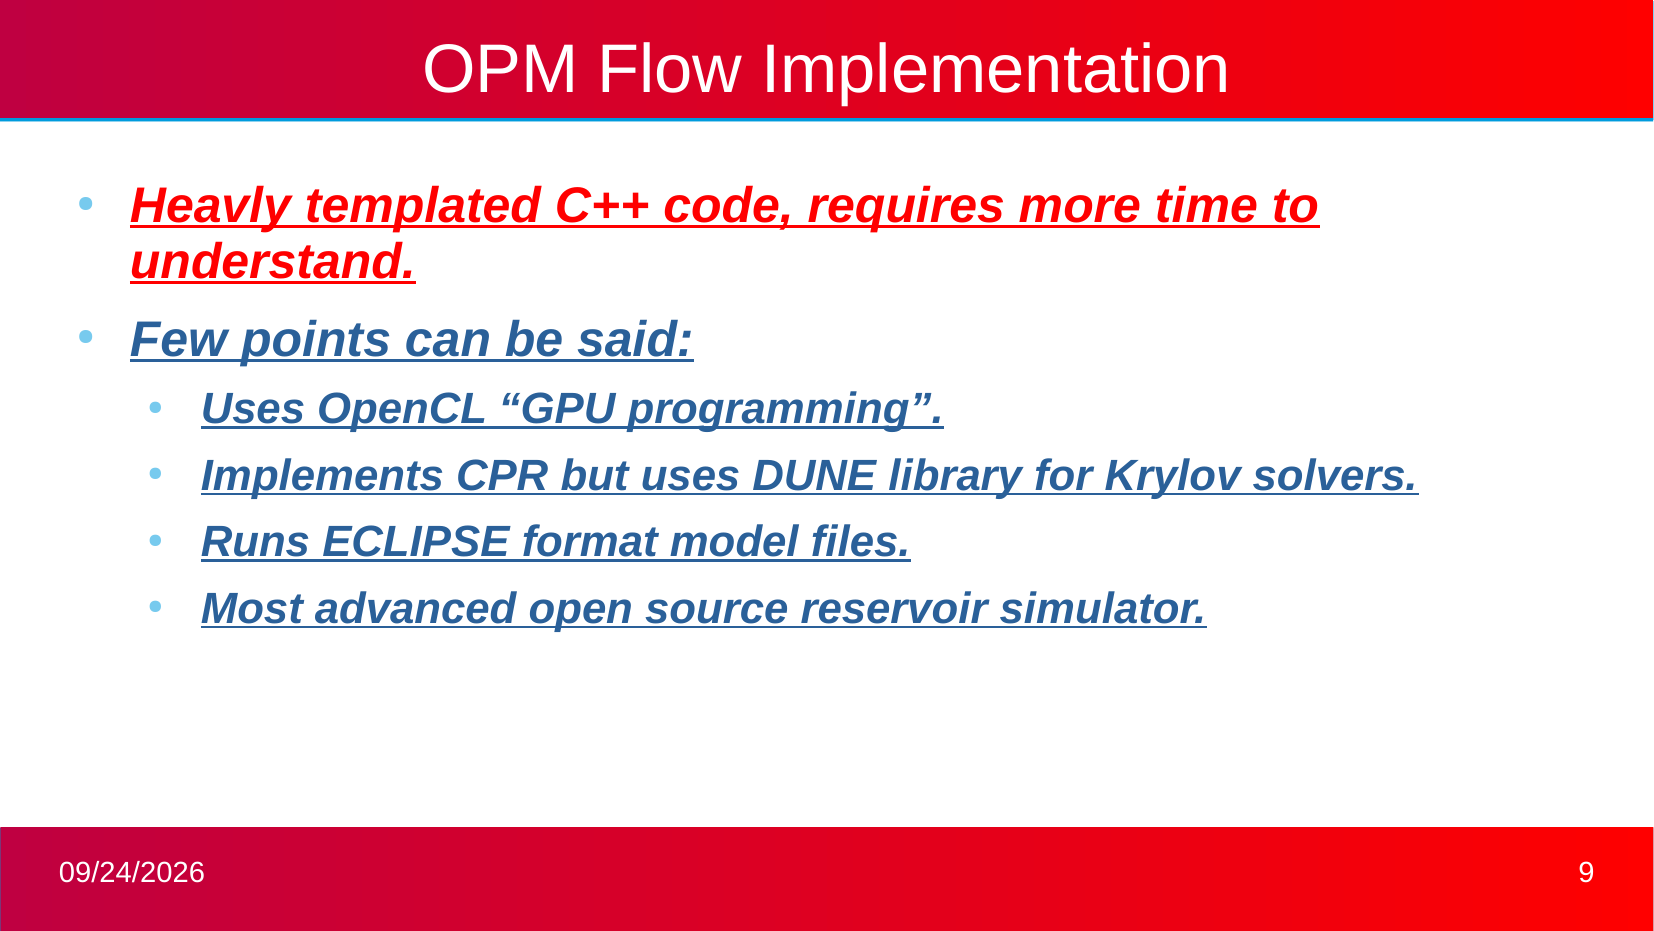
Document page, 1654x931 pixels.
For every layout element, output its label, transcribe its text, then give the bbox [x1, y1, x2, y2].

title OPM Flow Implementation [59, 29, 1595, 108]
list Heavly templated C++ code, requires more time to understand. Few points can be said: Uses OpenCL “GPU programming”. Implements CPR but uses DUNE library for Krylov solvers. Runs ECLIPSE format model files. Most advanced open source reservoir simulator. [59, 177, 1595, 768]
